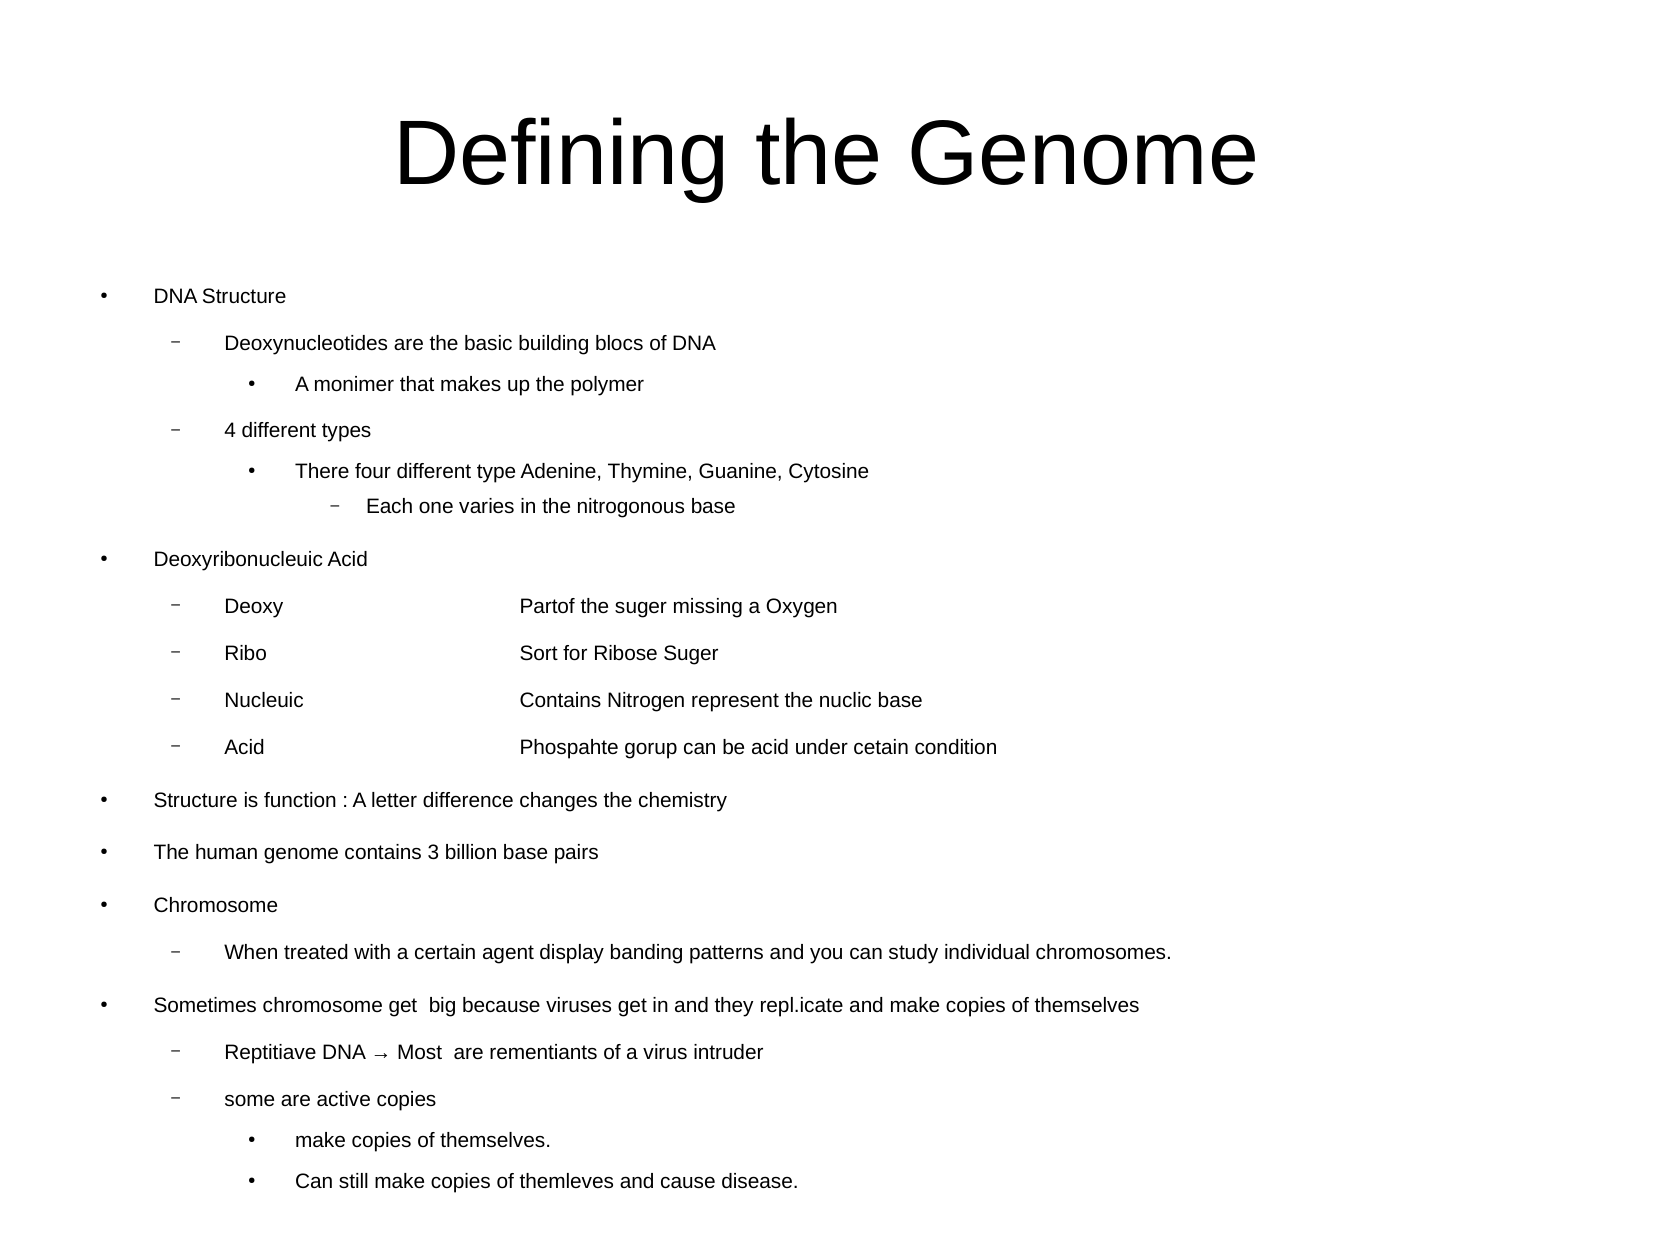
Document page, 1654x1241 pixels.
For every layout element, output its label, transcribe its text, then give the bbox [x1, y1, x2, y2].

title Defining the Genome [82, 49, 1571, 257]
list DNA Structure Deoxynucleotides are the basic building blocs of DNA A monimer that makes up the polymer 4 different types There four different type Adenine, Thymine, Guanine, Cytosine Each one varies in the nitrogonous base Deoxyribonucleuic Acid Deoxy Partof the suger missing a Oxygen Ribo Sort for Ribose Suger Nucleuic Contains Nitrogen represent the nuclic base Acid Phospahte gorup can be acid under cetain condition Structure is function : A letter difference changes the chemistry The human genome contains 3 billion base pairs Chromosome When treated with a certain agent display banding patterns and you can study individual chromosomes. Sometimes chromosome get big because viruses get in and they repl.icate and make copies of themselves Reptitiave DNA → Most are rementiants of a virus intruder some are active copies make copies of themselves. Can still make copies of themleves and cause disease. [82, 284, 1571, 1223]
